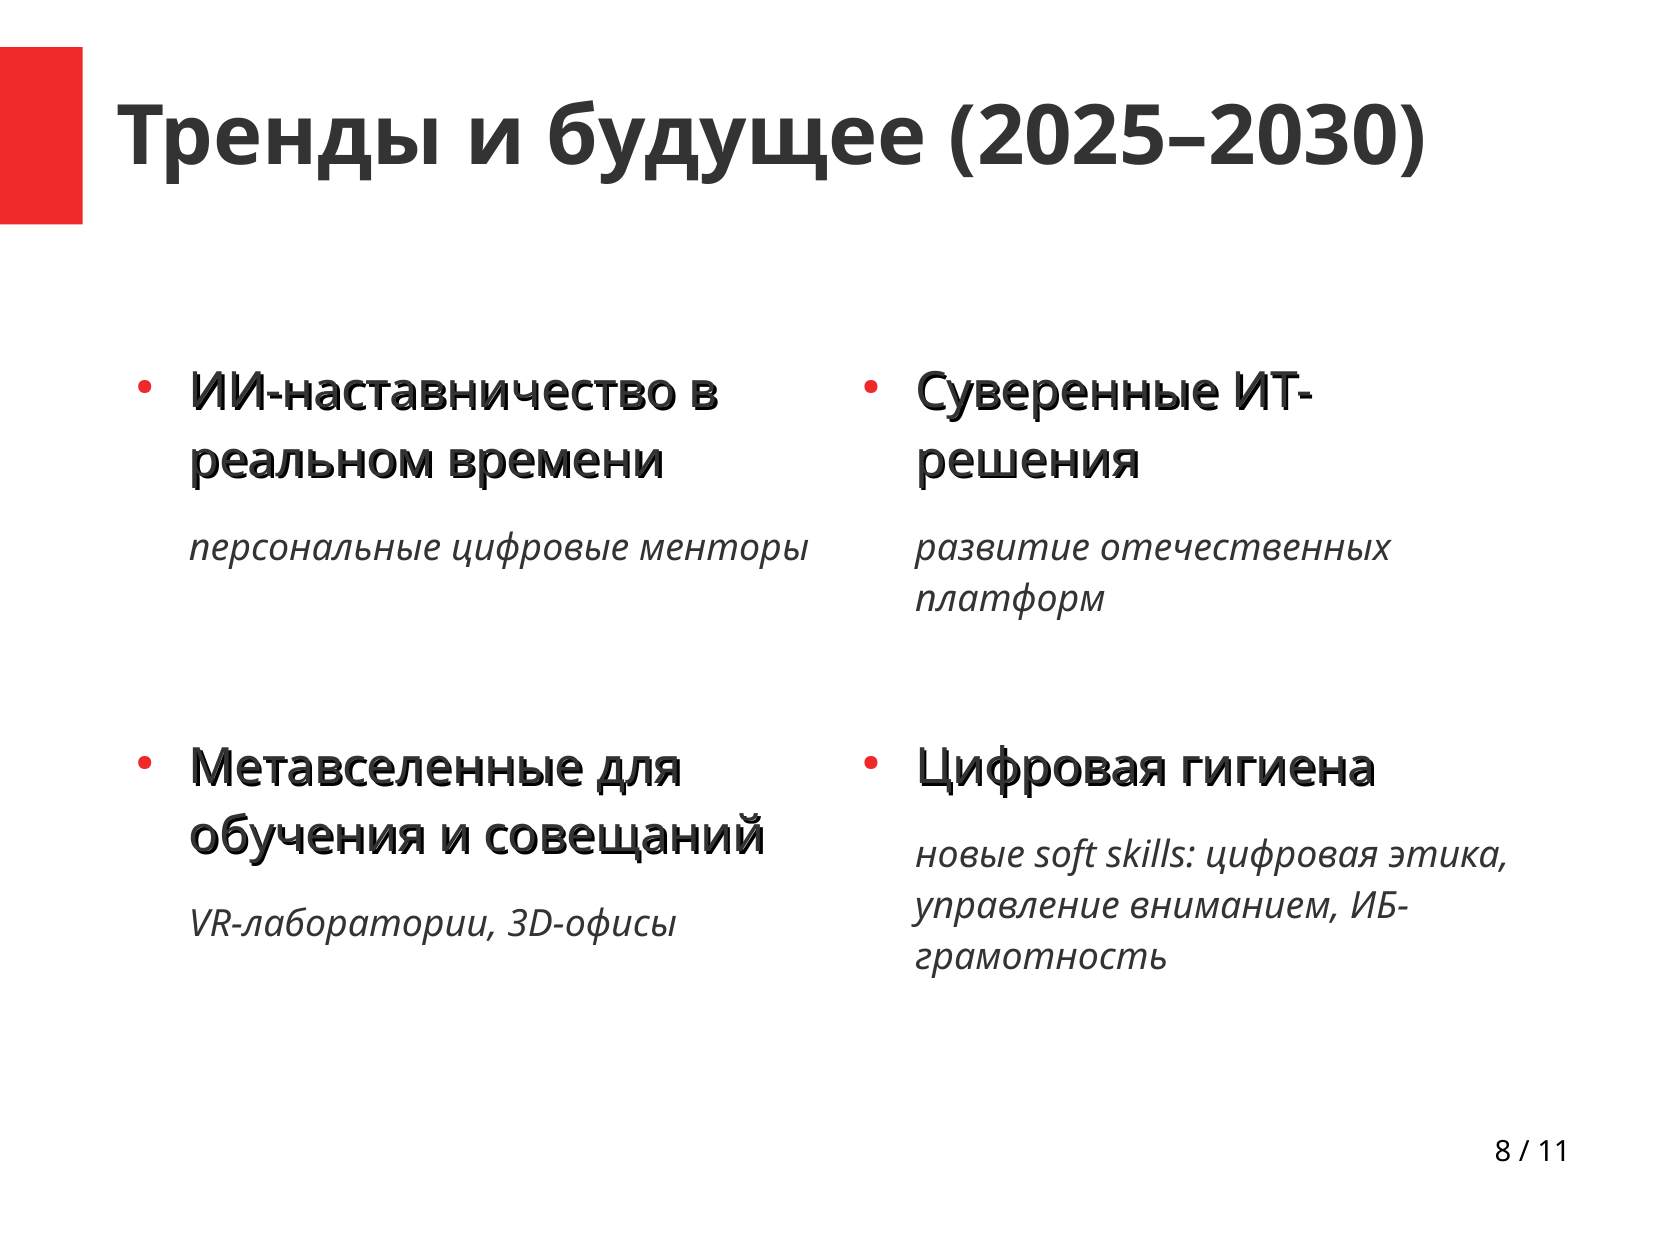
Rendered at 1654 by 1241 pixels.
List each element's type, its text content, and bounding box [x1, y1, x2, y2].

list Суверенные ИТ-решения развитие отечественных платформ [844, 354, 1536, 698]
list Цифровая гигиена новые soft skills: цифровая этика, управление вниманием, ИБ-грамотность [844, 730, 1536, 1074]
list ИИ-наставничество в реальном времени персональные цифровые менторы [118, 354, 810, 698]
list Метавселенные для обучения и совещаний VR-лаборатории, 3D-офисы [118, 730, 810, 1074]
title Тренды и будущее (2025–2030) [116, 15, 1570, 250]
